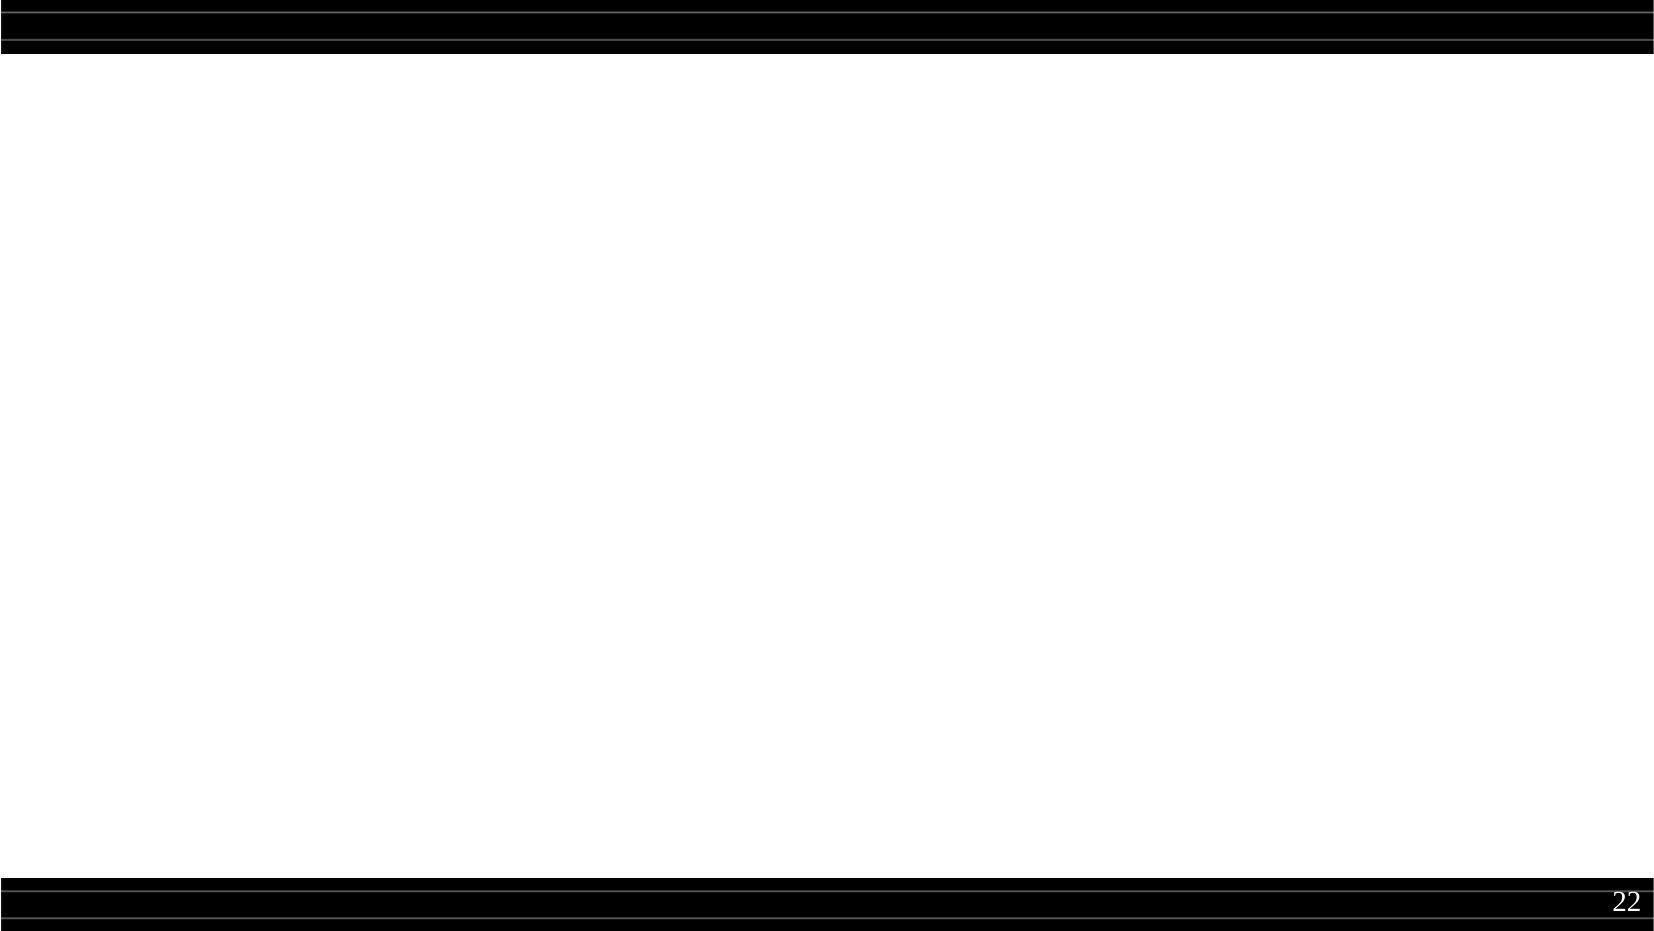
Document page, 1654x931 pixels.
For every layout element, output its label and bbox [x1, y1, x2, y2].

picture [1, 0, 1654, 54]
picture [1, 878, 1654, 931]
